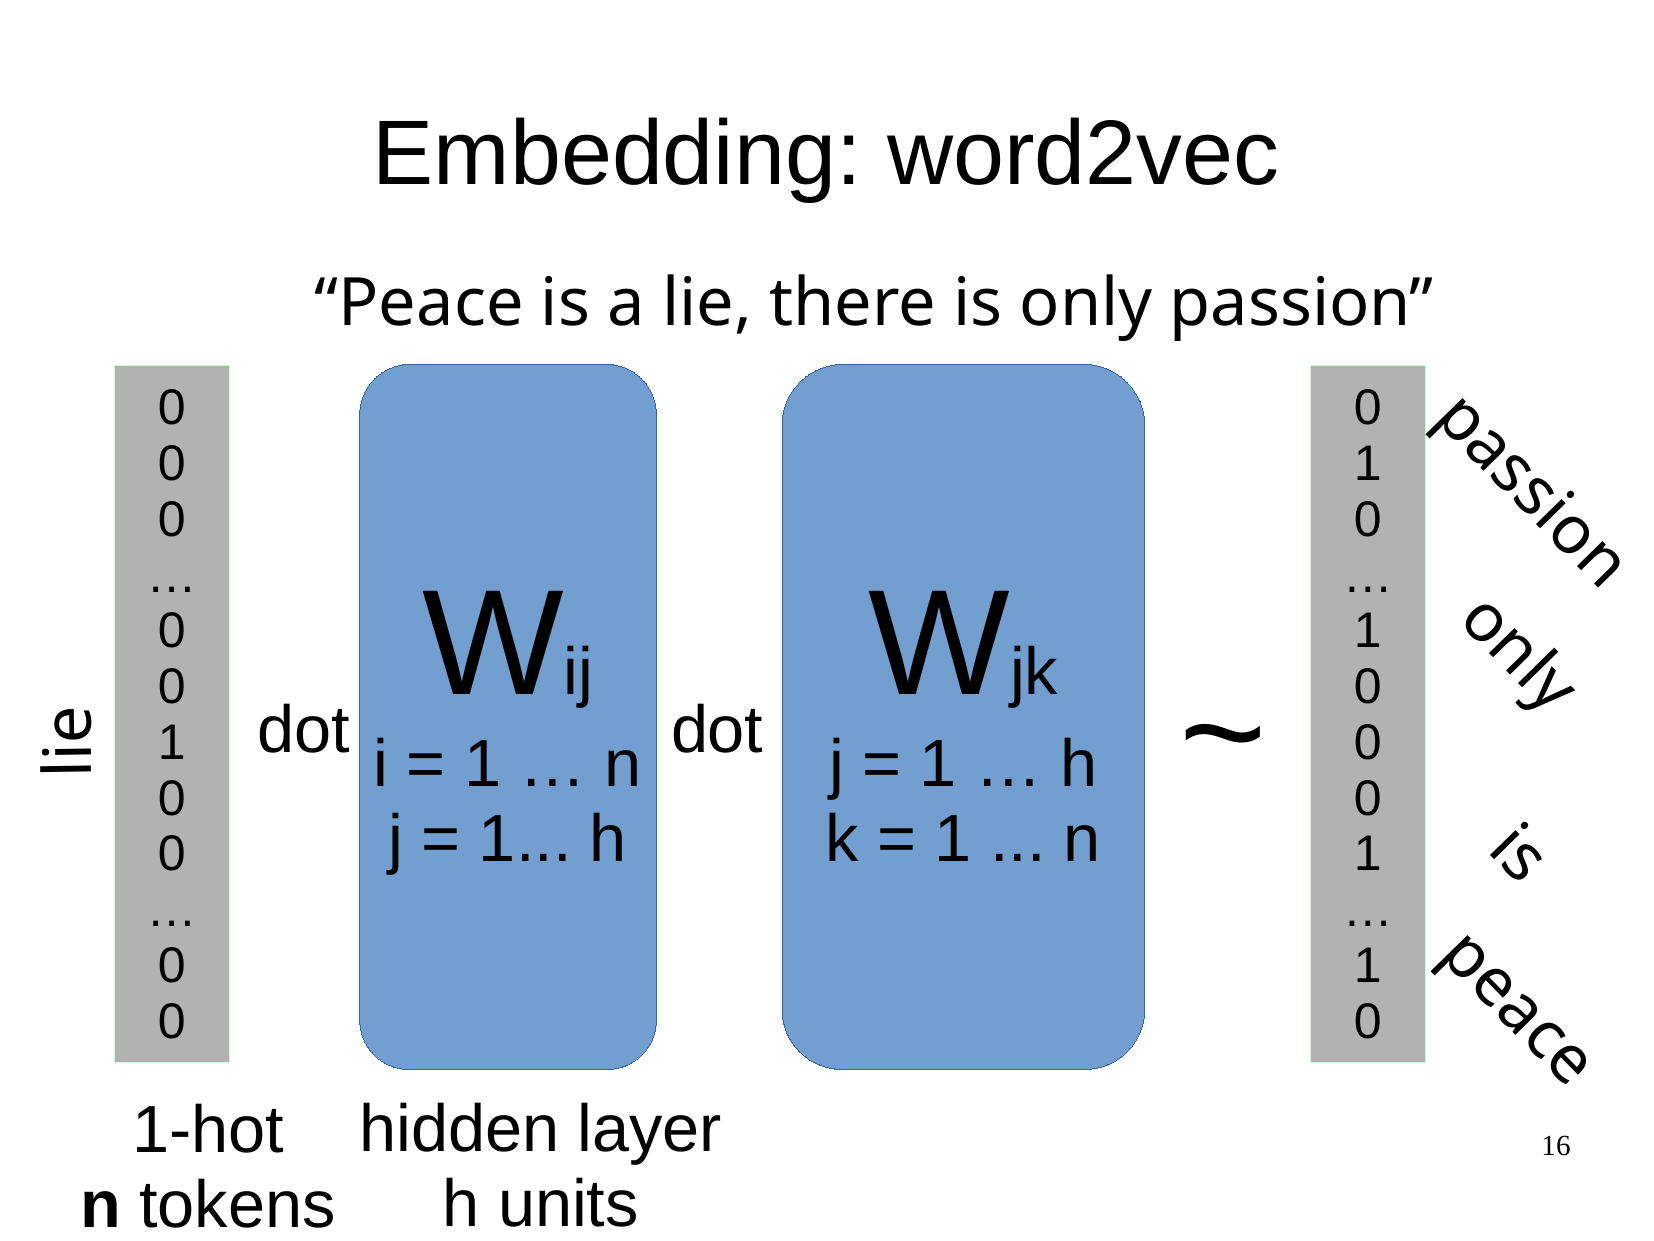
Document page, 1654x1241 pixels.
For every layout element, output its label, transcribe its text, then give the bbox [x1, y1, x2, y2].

text_box peace [1398, 870, 1654, 1131]
text_box is [1398, 716, 1654, 977]
text_box dot [242, 684, 460, 775]
text_box hidden layer h units [257, 1083, 825, 1241]
text_box only [1398, 516, 1654, 776]
text_box dot [656, 685, 874, 775]
text_box 1-hot n tokens [48, 1084, 257, 1241]
text_box 0 1 0 … 1 0 0 0 1 … 1 0 [1310, 365, 1426, 1063]
title Embedding: word2vec [82, 49, 1571, 257]
text_box “Peace is a lie, there is only passion” [176, 246, 1574, 340]
text_box ~ [1164, 640, 1288, 824]
text_box Wjk j = 1 … h k = 1 ... n [782, 364, 1145, 1070]
text_box Wij i = 1 … n j = 1... h [359, 364, 657, 1070]
text_box 0 0 0 … 0 0 1 0 0 … 0 0 [114, 365, 230, 1063]
text_box passion [1398, 338, 1654, 627]
text_box lie [11, 687, 106, 797]
